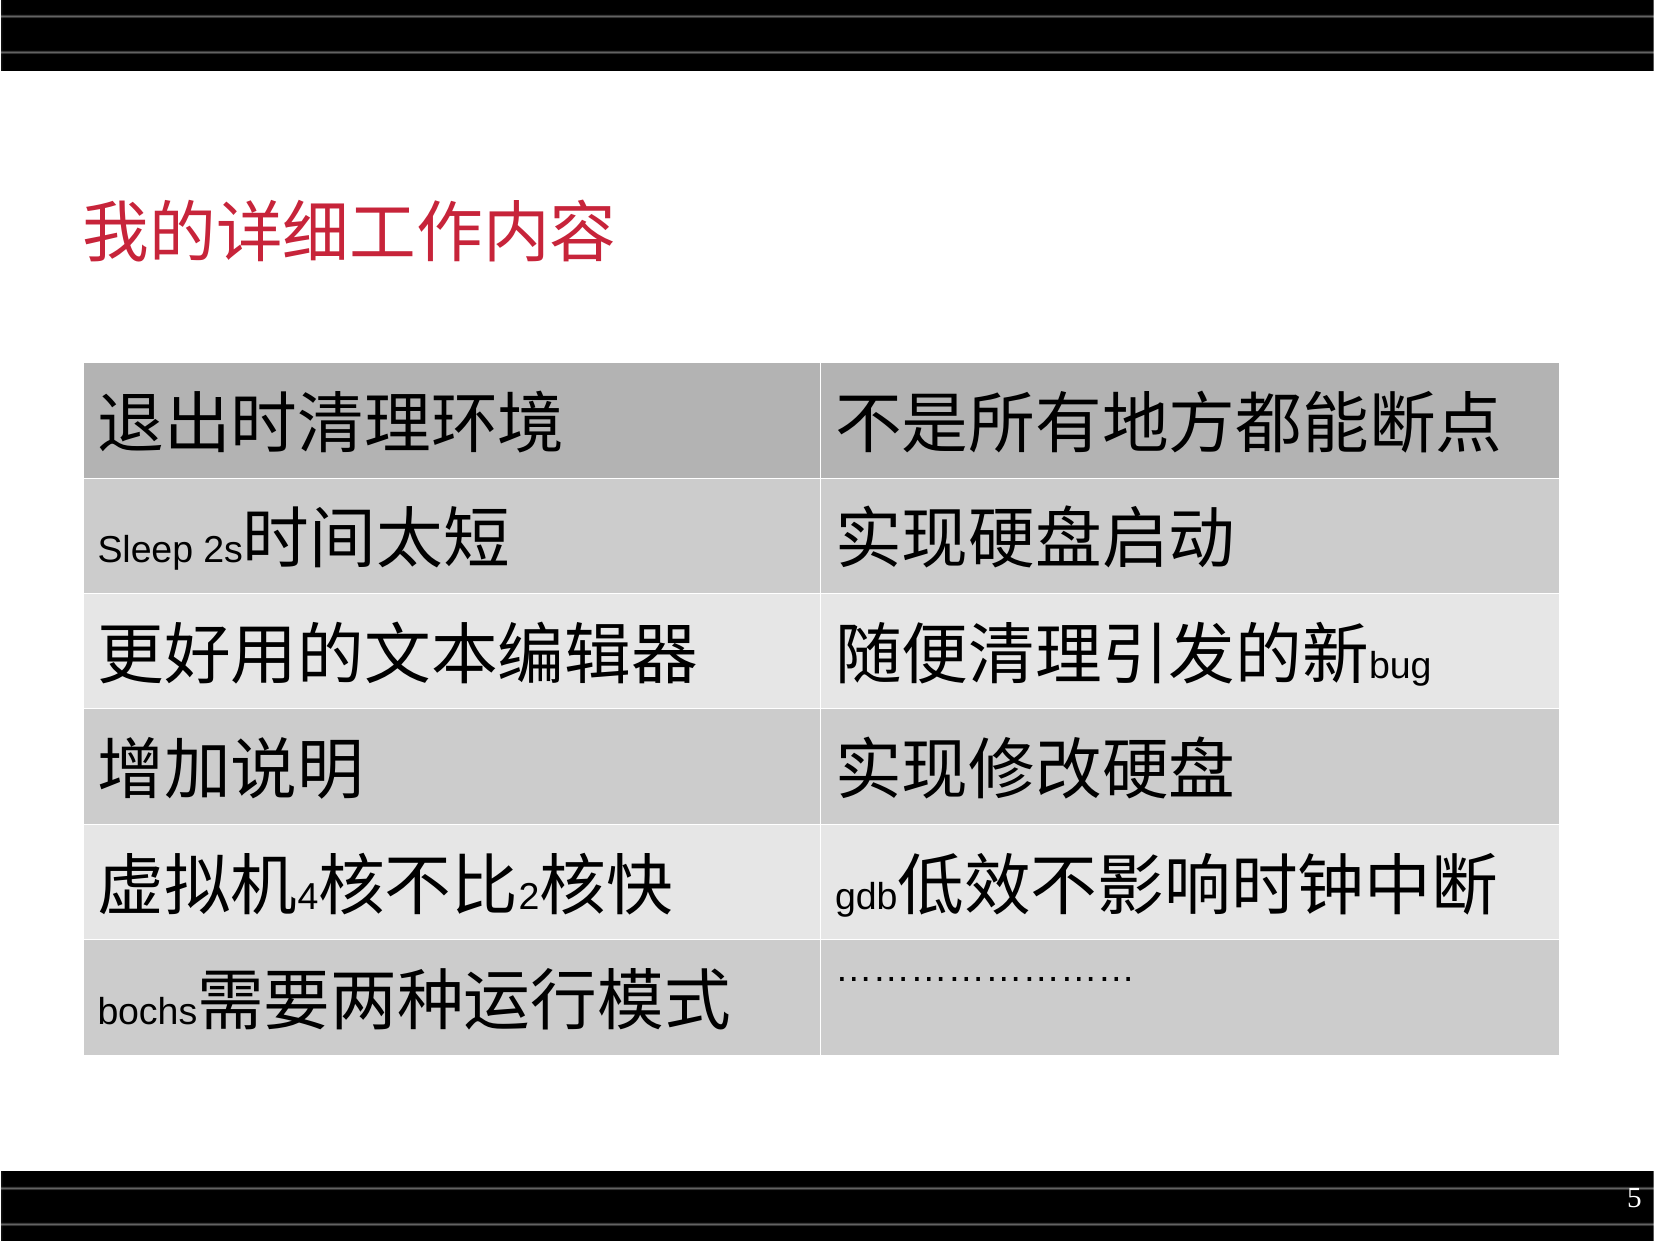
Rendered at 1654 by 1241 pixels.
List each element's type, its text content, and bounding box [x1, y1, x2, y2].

table_cell 更好用的文本编辑器 [84, 594, 820, 708]
table_cell gdb低效不影响时钟中断 [821, 825, 1559, 939]
table_cell Sleep 2s时间太短 [84, 479, 820, 593]
table_cell bochs需要两种运行模式 [84, 940, 820, 1055]
table_cell 增加说明 [84, 709, 820, 824]
picture [1, 0, 1654, 71]
table_cell 实现修改硬盘 [821, 709, 1559, 824]
table_cell …………………… [821, 940, 1559, 1055]
table_cell 实现硬盘启动 [821, 479, 1559, 593]
table_header 不是所有地方都能断点 [821, 363, 1559, 478]
table_header 退出时清理环境 [84, 363, 820, 478]
title 我的详细工作内容 [82, 123, 1571, 331]
table_cell 随便清理引发的新bug [821, 594, 1559, 708]
picture [1, 1171, 1654, 1241]
table_cell 虚拟机4核不比2核快 [84, 825, 820, 939]
